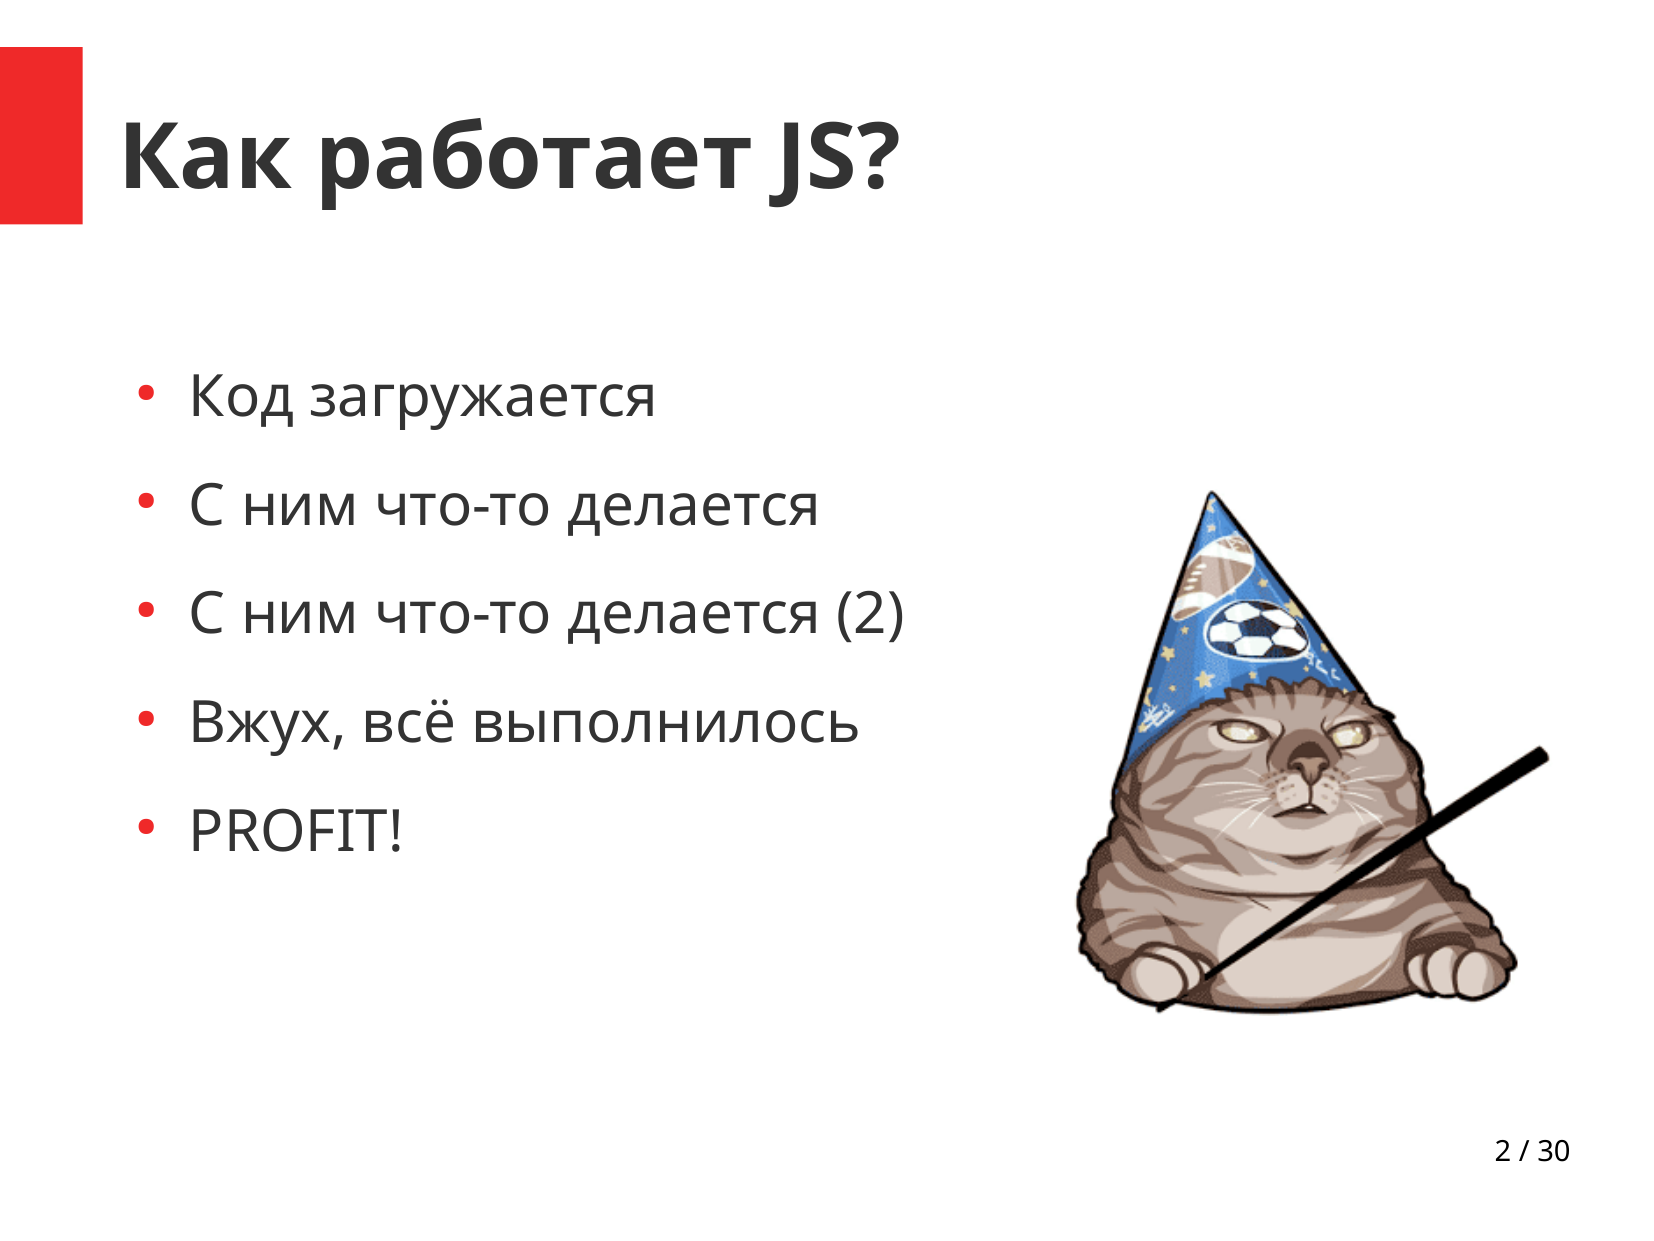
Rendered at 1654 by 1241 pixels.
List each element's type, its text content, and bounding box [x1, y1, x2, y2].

title Как работает JS? [118, 49, 1571, 257]
picture [1033, 489, 1560, 1016]
list Код загружается С ним что-то делается С ним что-то делается (2) Вжух, всё выполнилось PROFIT! [118, 354, 1536, 1074]
